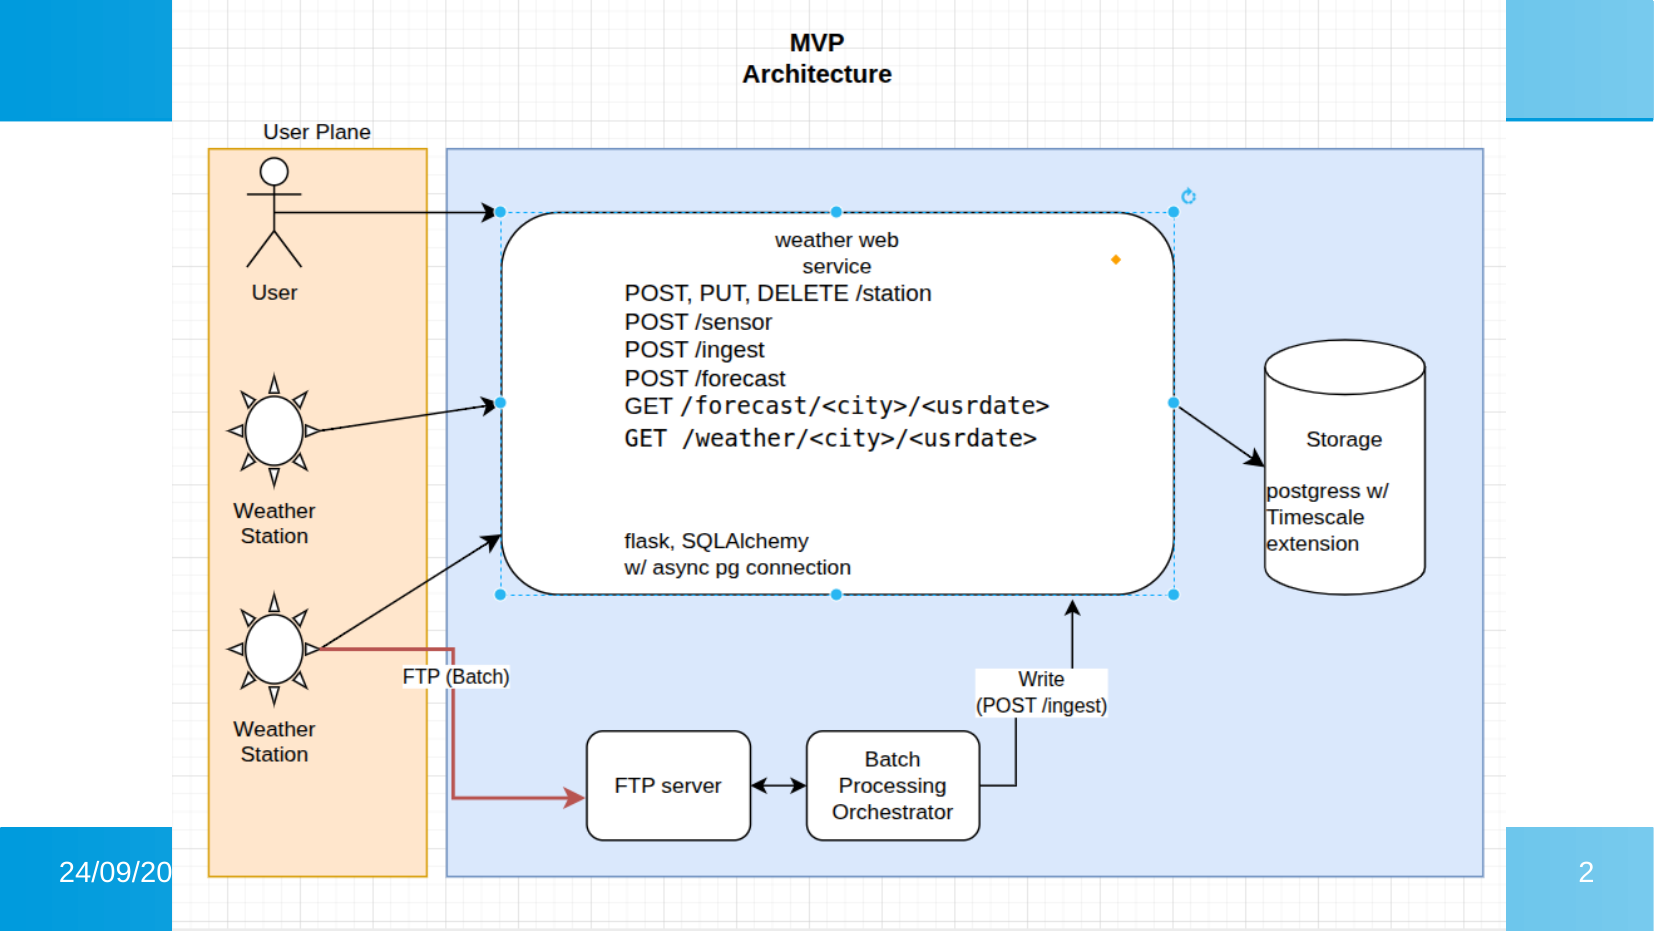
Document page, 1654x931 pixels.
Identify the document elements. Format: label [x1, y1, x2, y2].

picture [171, 0, 1506, 931]
